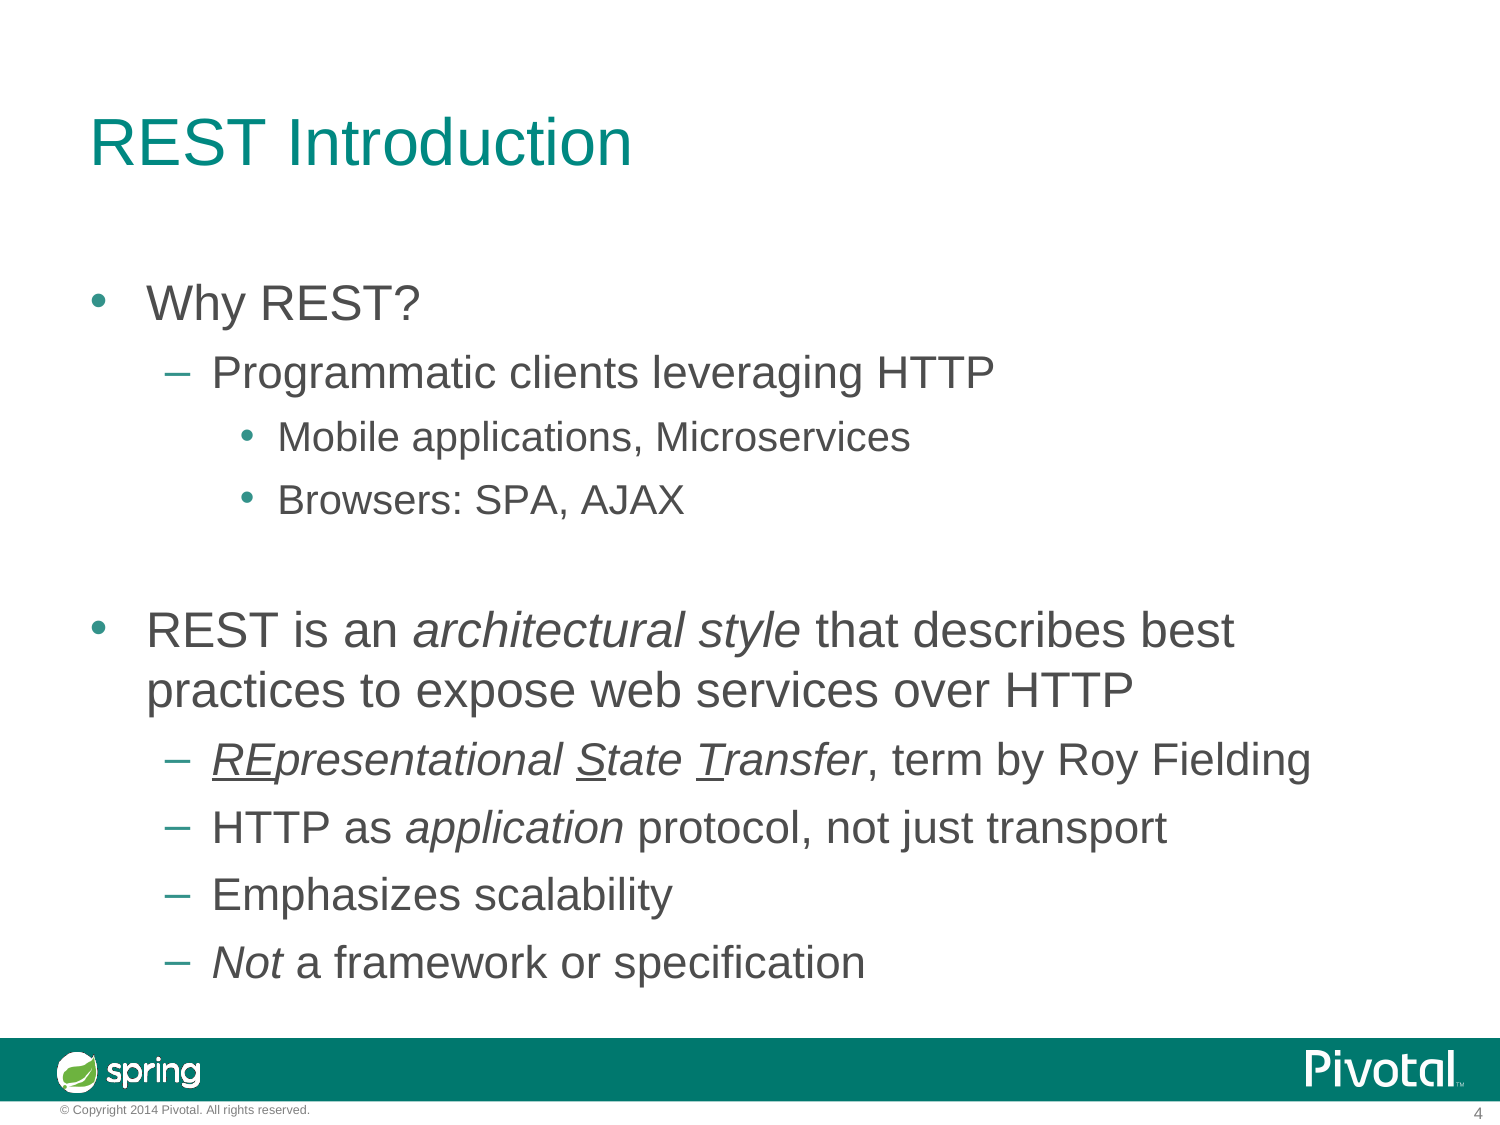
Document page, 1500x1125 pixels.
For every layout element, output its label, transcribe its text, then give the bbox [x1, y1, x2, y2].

list Why REST? Programmatic clients leveraging HTTP Mobile applications, Microservices Browsers: SPA, AJAX REST is an architectural style that describes best practices to expose web services over HTTP REpresentational State Transfer, term by Roy Fielding HTTP as application protocol, not just transport Emphasizes scalability Not a framework or specification [75, 262, 1426, 1005]
picture [32, 1041, 210, 1103]
title REST Introduction [75, 45, 1426, 233]
picture [1306, 1050, 1464, 1087]
